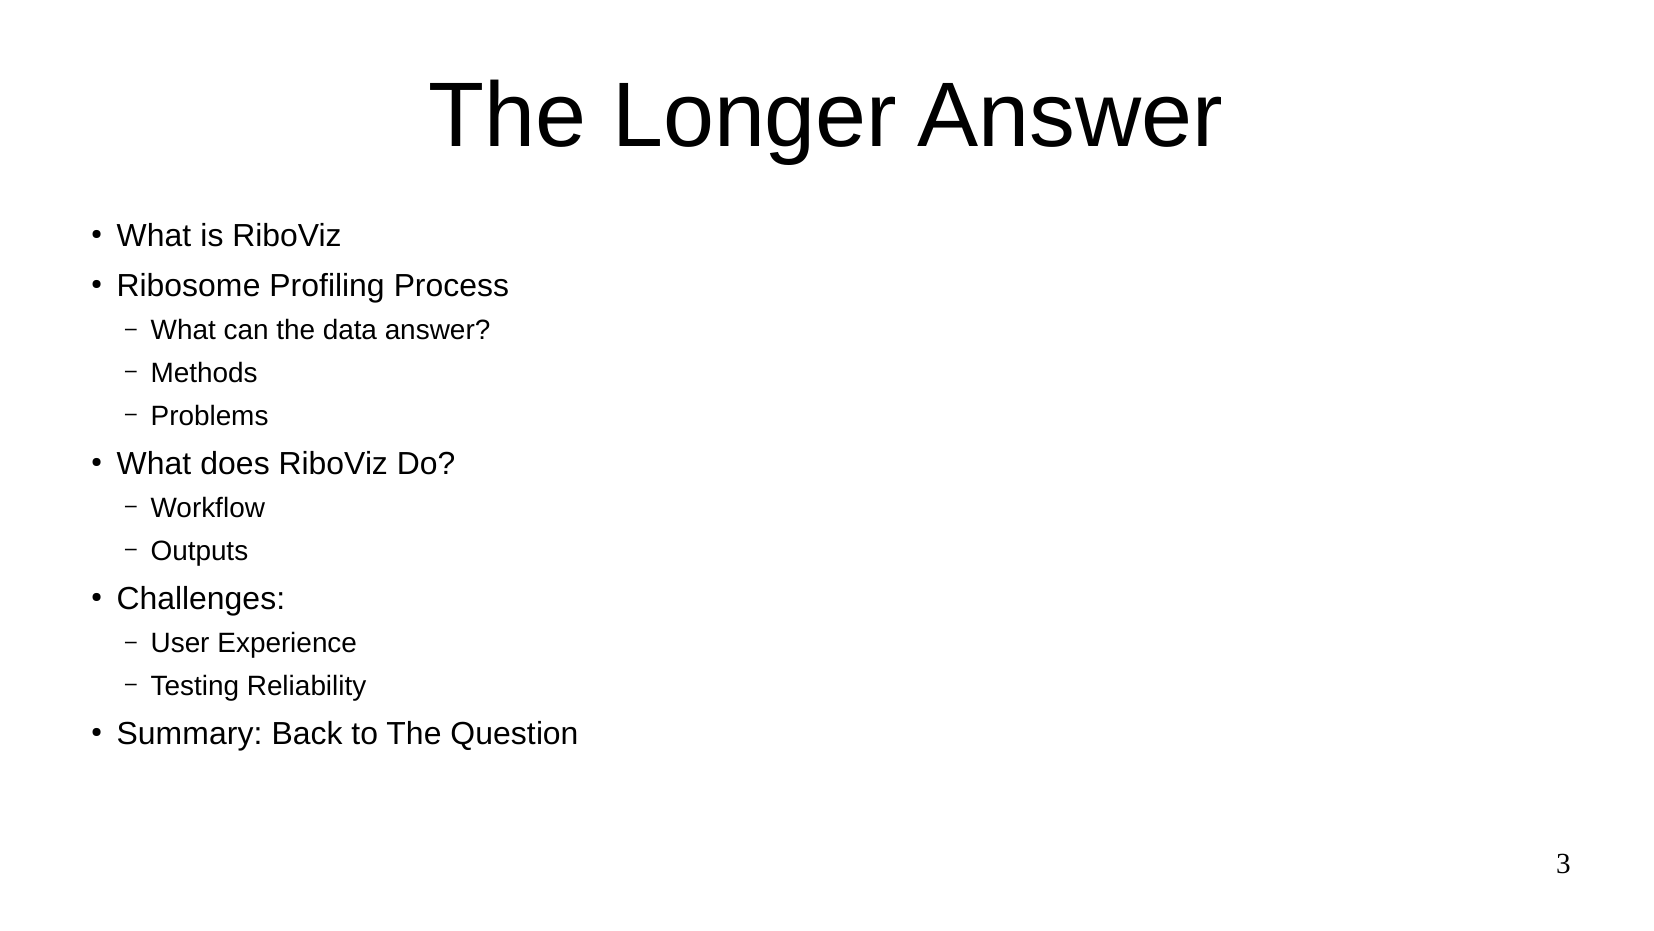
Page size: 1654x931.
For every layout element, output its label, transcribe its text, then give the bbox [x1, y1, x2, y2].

title The Longer Answer [82, 37, 1571, 193]
list What is RiboViz Ribosome Profiling Process What can the data answer? Methods Problems What does RiboViz Do? Workflow Outputs Challenges: User Experience Testing Reliability Summary: Back to The Question [82, 217, 1571, 758]
